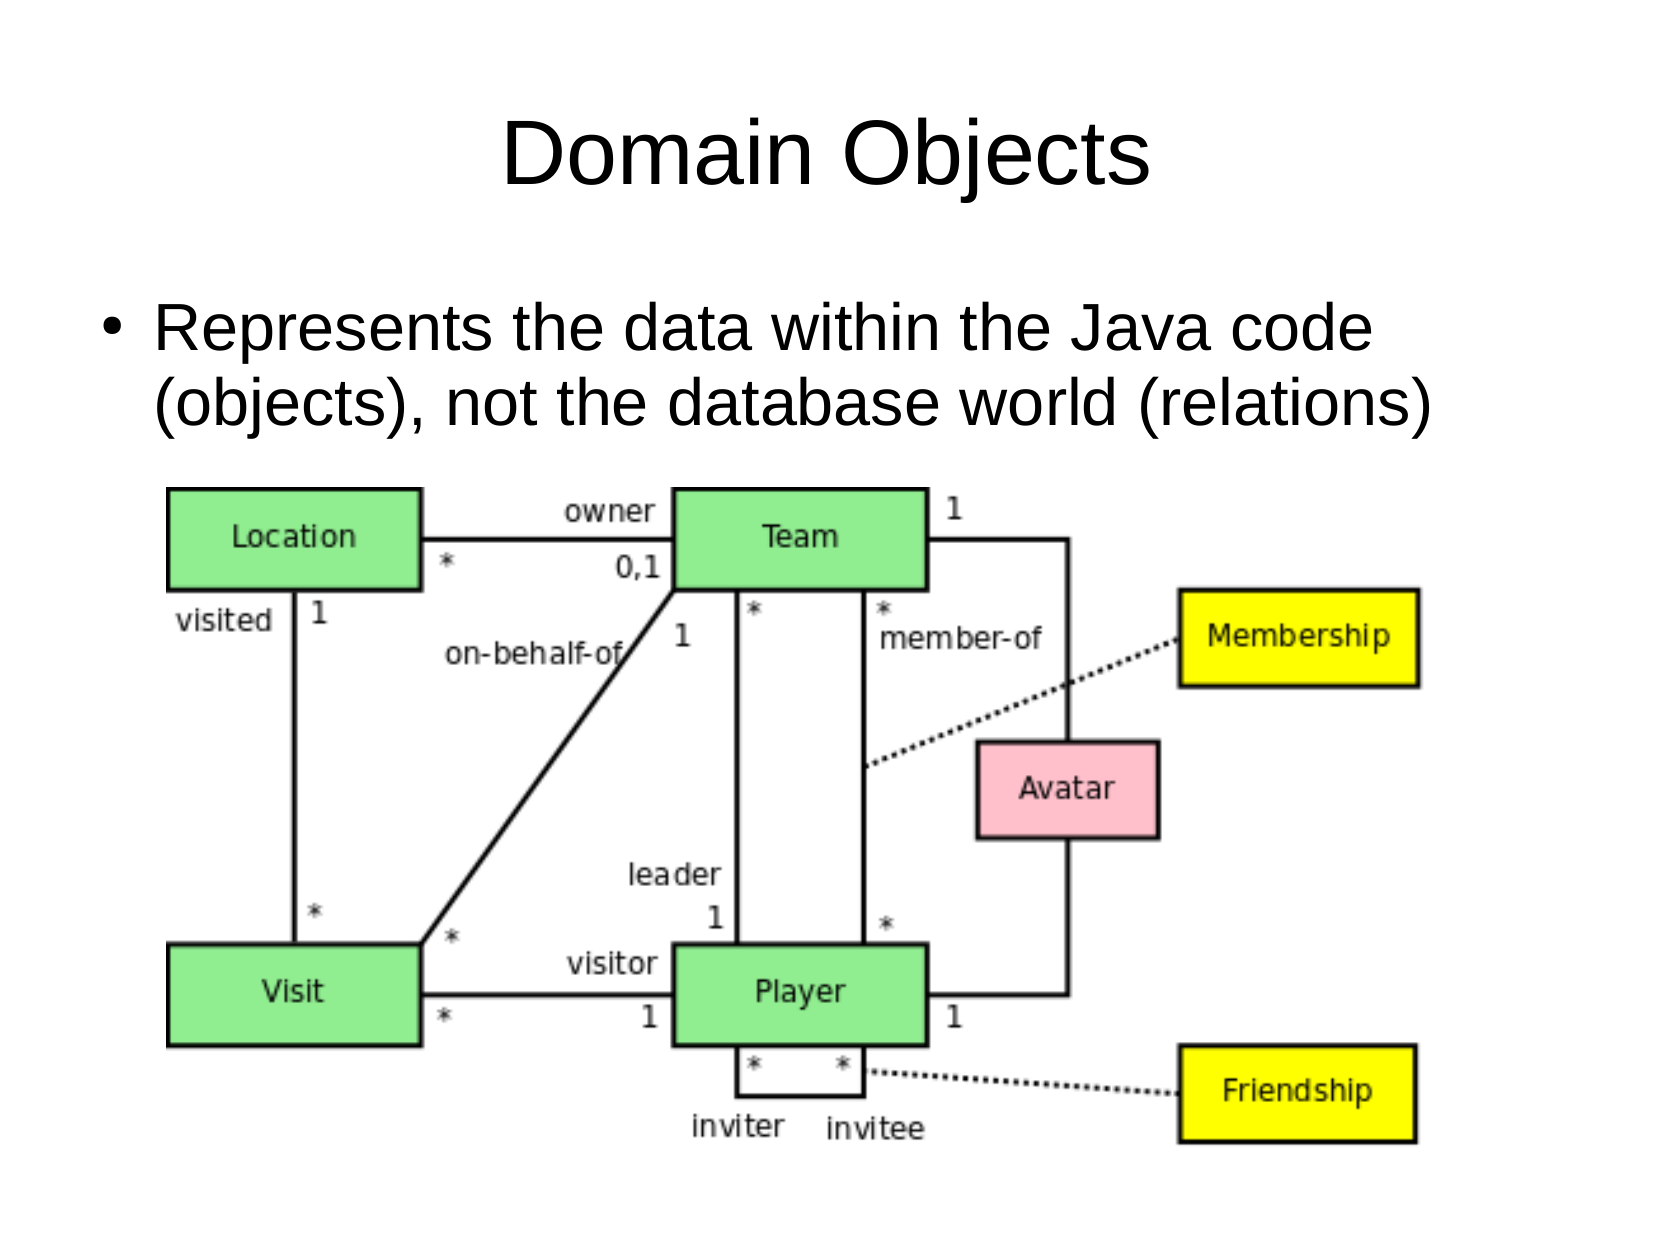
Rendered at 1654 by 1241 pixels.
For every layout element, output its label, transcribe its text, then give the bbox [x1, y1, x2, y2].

picture [166, 487, 1426, 1163]
list Represents the data within the Java code (objects), not the database world (relations) [82, 290, 1571, 1066]
title Domain Objects [82, 56, 1571, 250]
